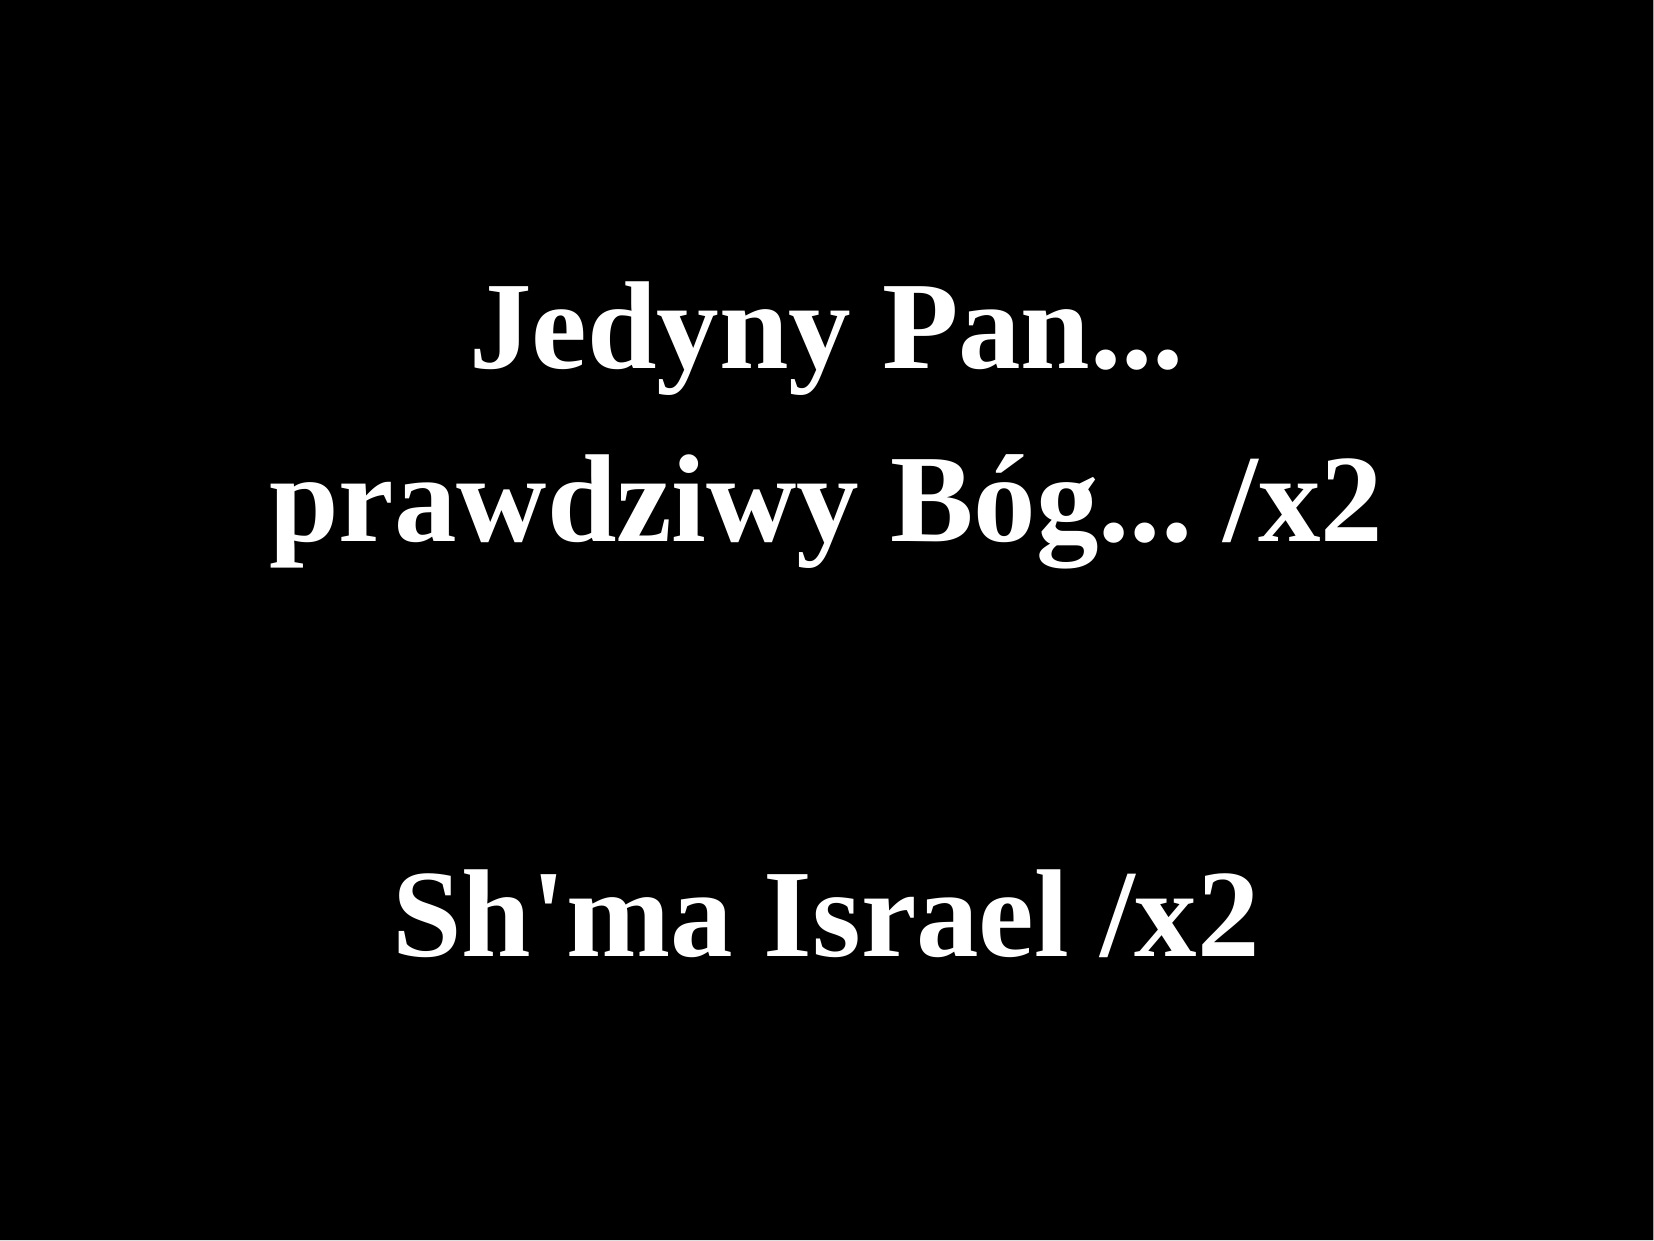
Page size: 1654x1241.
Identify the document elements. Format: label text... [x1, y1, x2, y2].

title Jedyny Pan... ppp prawdziwy Bóg... /x2 Sh'ma Israel /x2 [0, 0, 1654, 1241]
